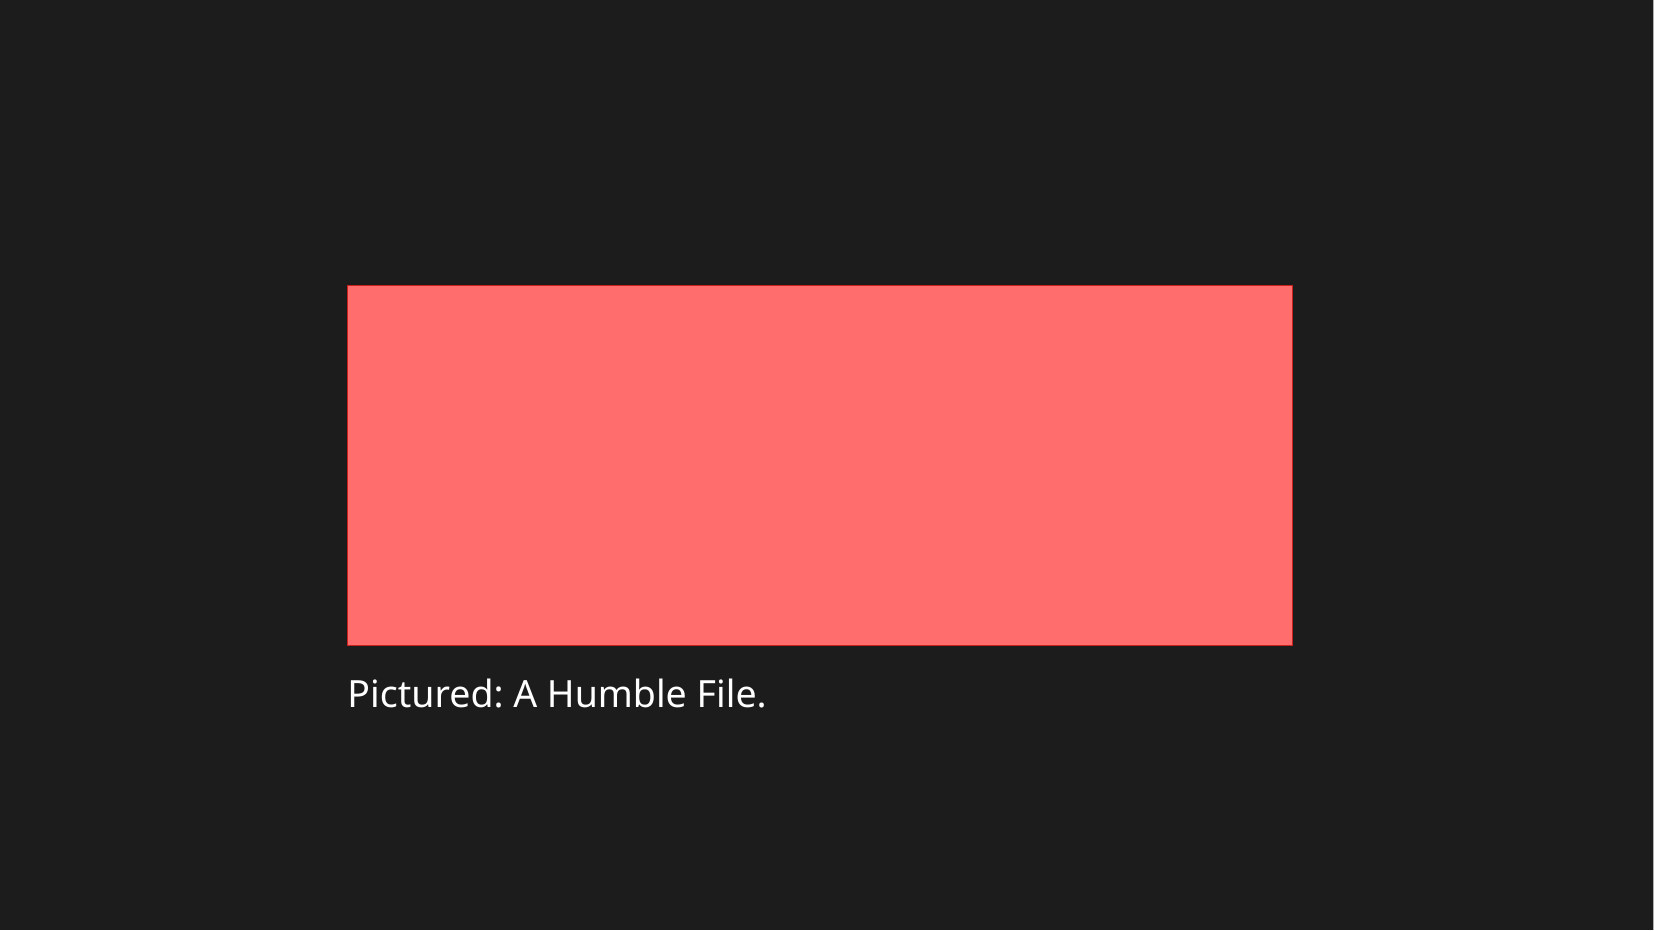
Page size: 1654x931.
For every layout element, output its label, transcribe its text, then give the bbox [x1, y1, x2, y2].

text_box [347, 285, 1293, 646]
text_box Pictured: A Humble File. [332, 660, 766, 721]
